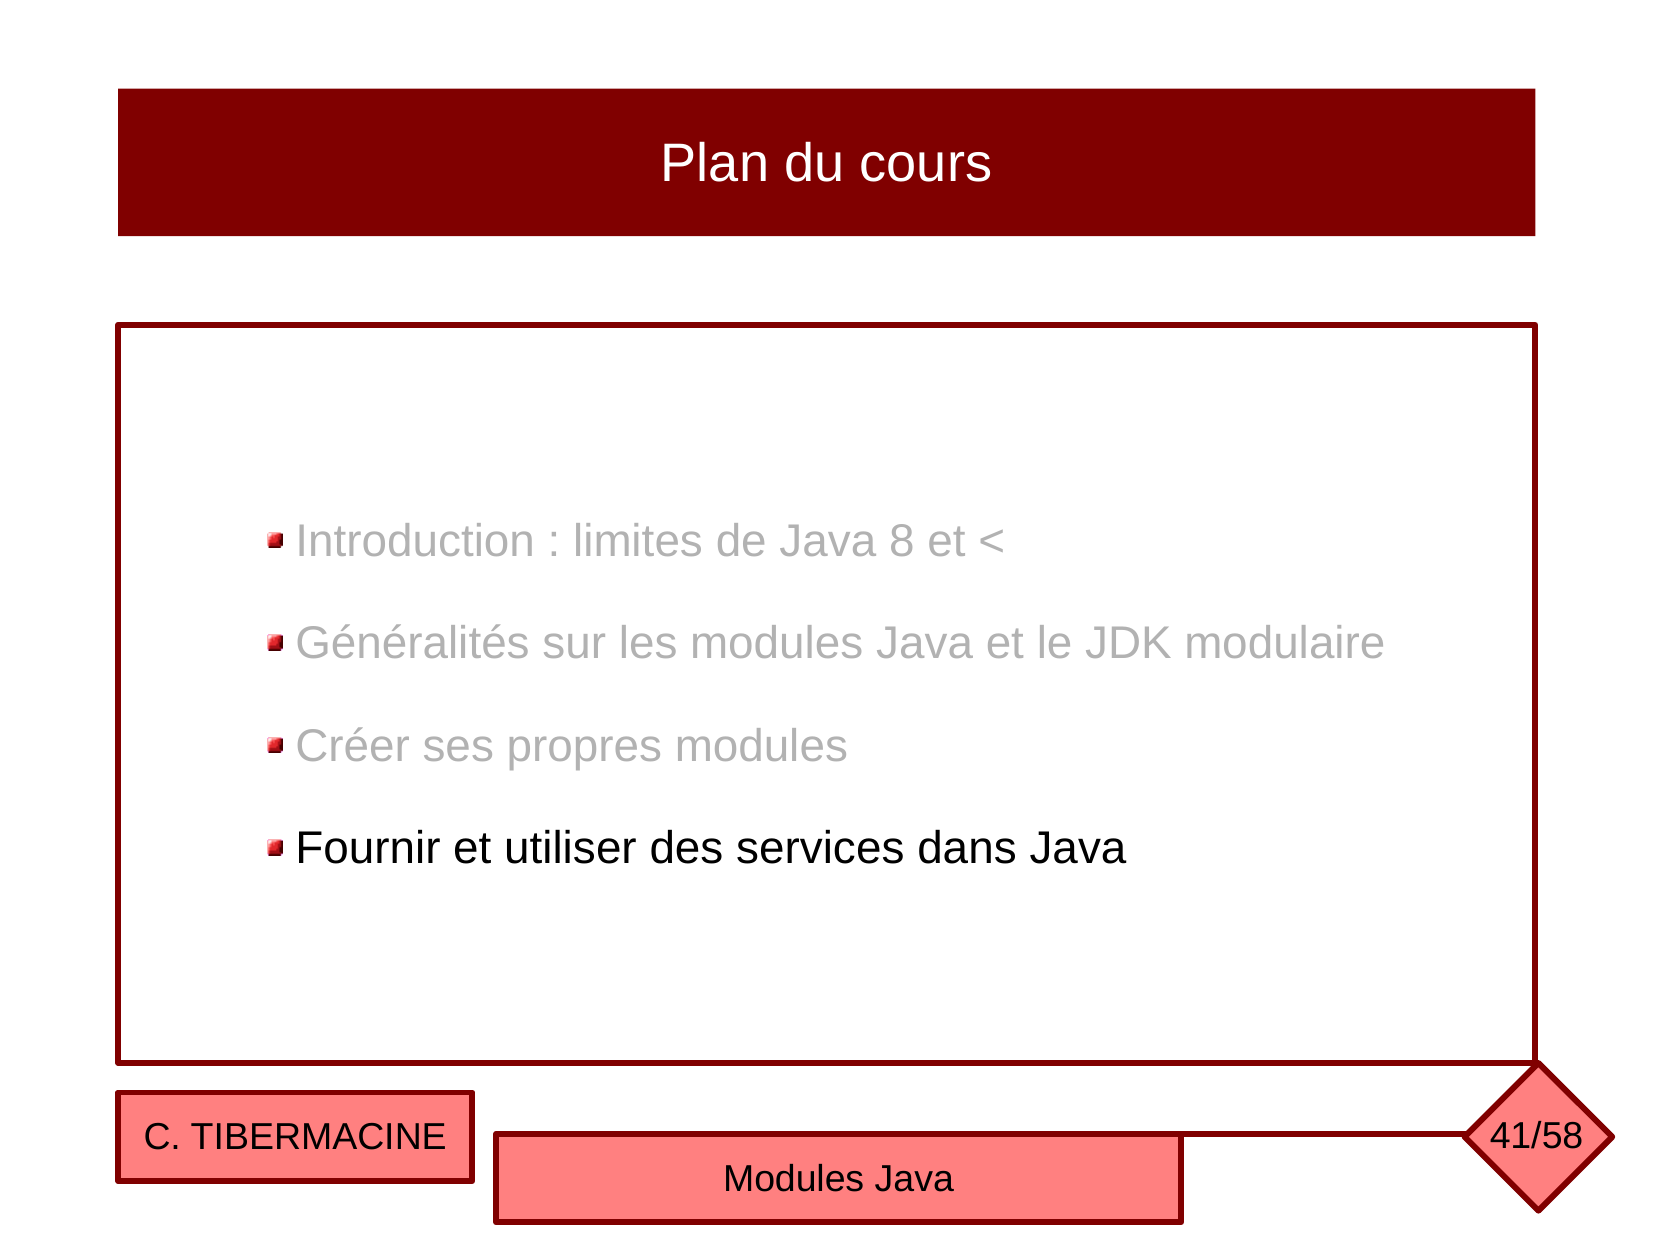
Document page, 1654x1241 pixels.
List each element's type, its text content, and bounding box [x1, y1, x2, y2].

text_box Modules Java [496, 1133, 1182, 1223]
text_box Introduction : limites de Java 8 et < Généralités sur les modules Java et le JDK modulaire Créer ses propres modules Fournir et utiliser des services dans Java [118, 324, 1536, 1063]
picture [267, 532, 283, 548]
text_box Plan du cours [118, 88, 1536, 237]
text_box [1464, 1126, 1475, 1148]
picture [267, 737, 283, 753]
text_box C. TIBERMACINE [118, 1092, 473, 1182]
text_box [1494, 1062, 1583, 1107]
picture [267, 839, 283, 856]
text_box [1491, 1164, 1586, 1211]
picture [267, 634, 283, 651]
text_box <numéro>/58 [1475, 1107, 1654, 1164]
